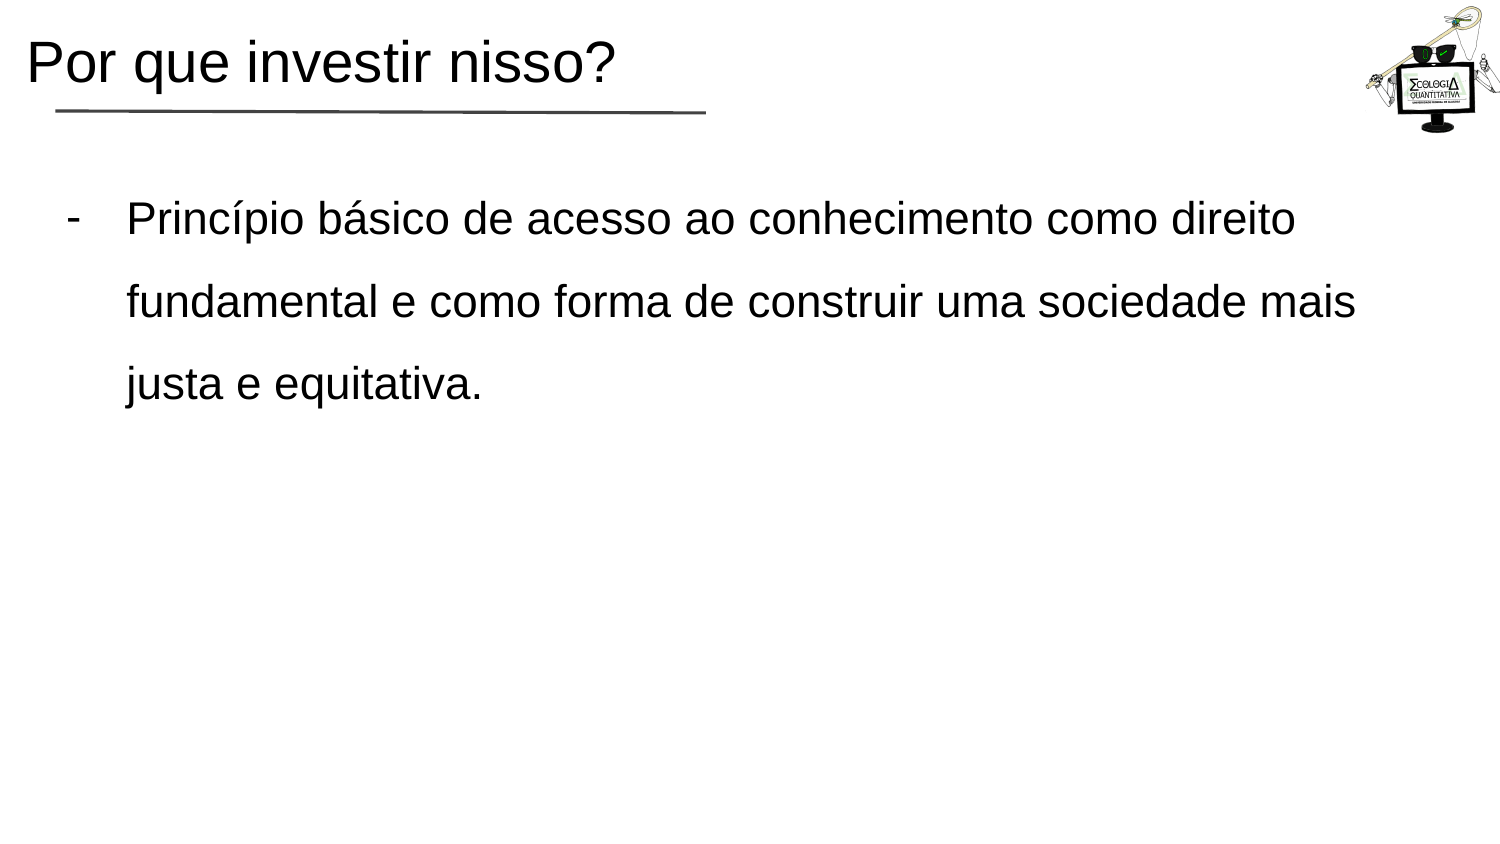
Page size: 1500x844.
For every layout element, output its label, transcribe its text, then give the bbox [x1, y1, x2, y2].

text_box Por que investir nisso? [11, 9, 1210, 117]
text_box Princípio básico de acesso ao conhecimento como direito fundamental e como forma de construir uma sociedade mais justa e equitativa. [36, 146, 1412, 801]
picture [1365, 3, 1500, 135]
